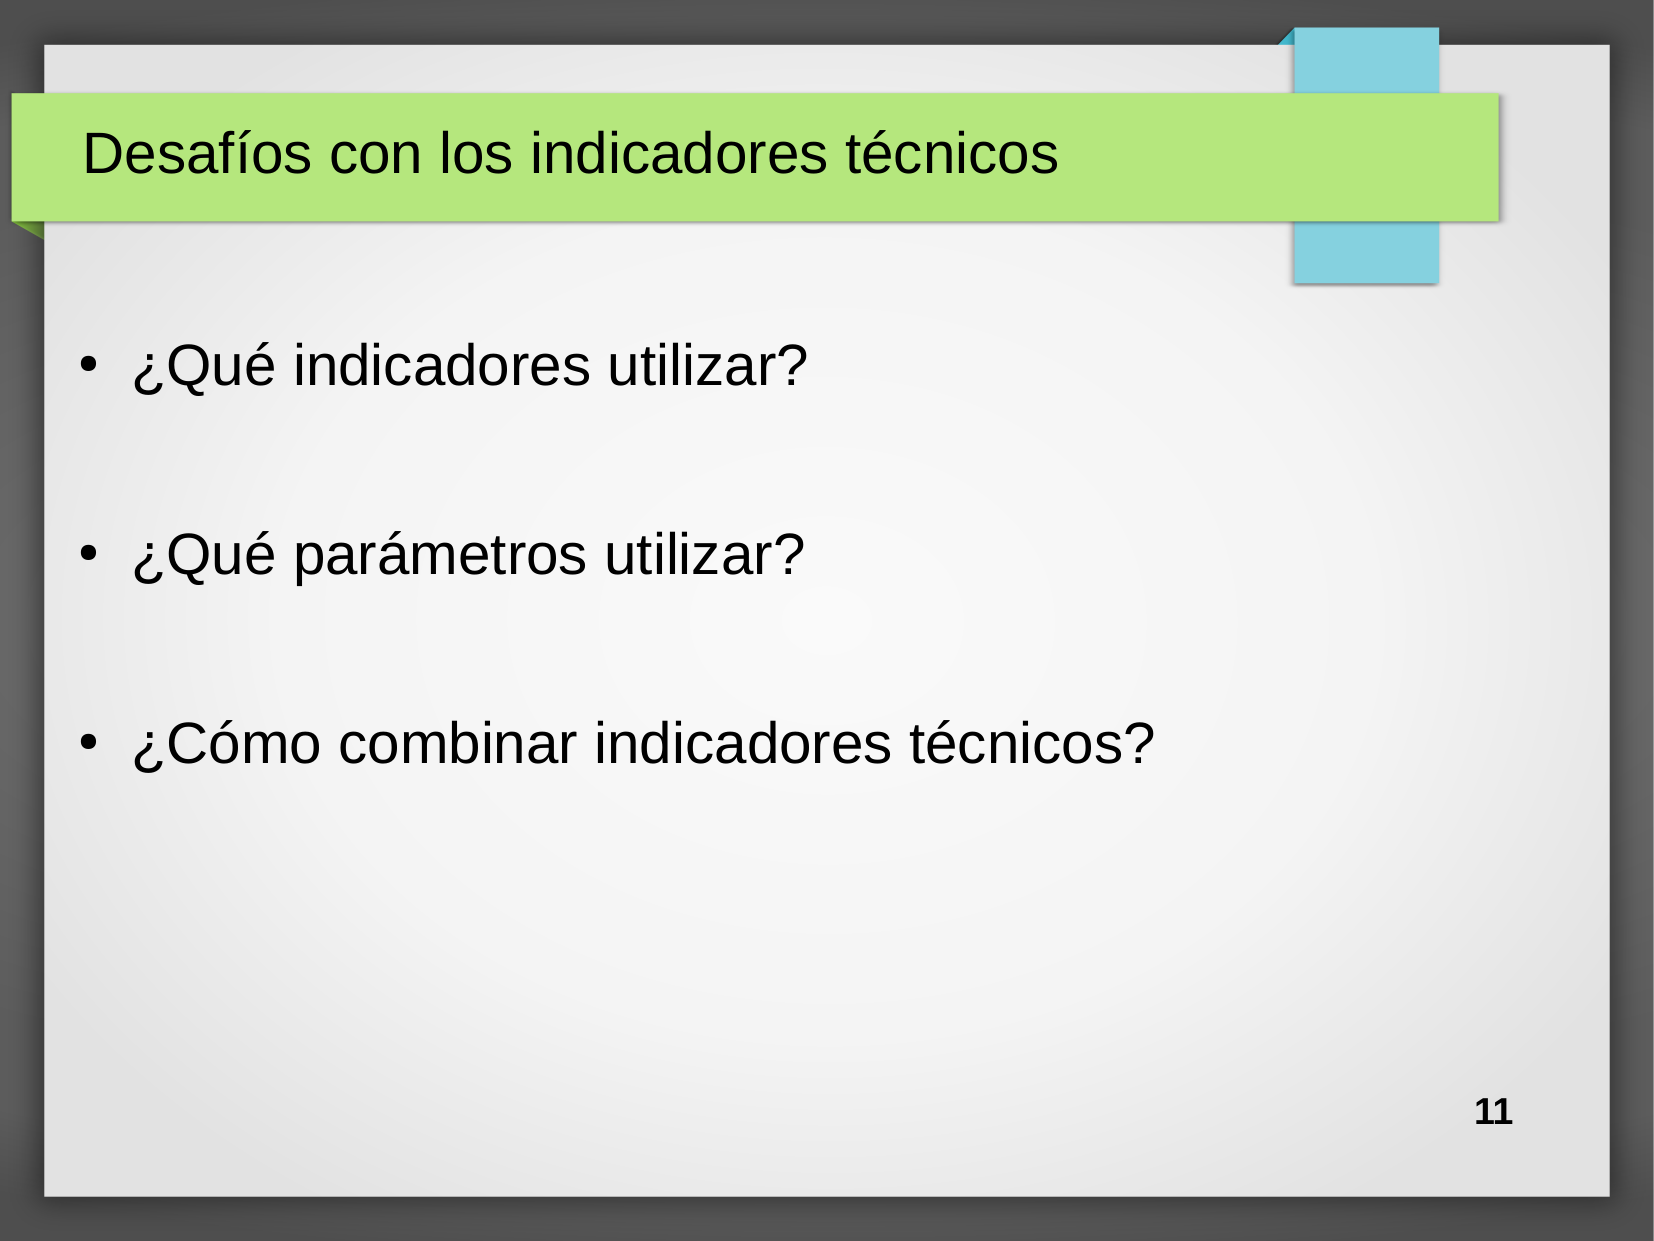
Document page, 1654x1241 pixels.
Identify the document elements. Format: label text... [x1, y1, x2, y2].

list ¿Qué indicadores utilizar? ¿Qué parámetros utilizar? ¿Cómo combinar indicadores técnicos? [60, 332, 1549, 796]
text_box <number> [1459, 1083, 1654, 1154]
title Desafíos con los indicadores técnicos [82, 94, 1264, 213]
picture [0, 0, 1654, 1241]
